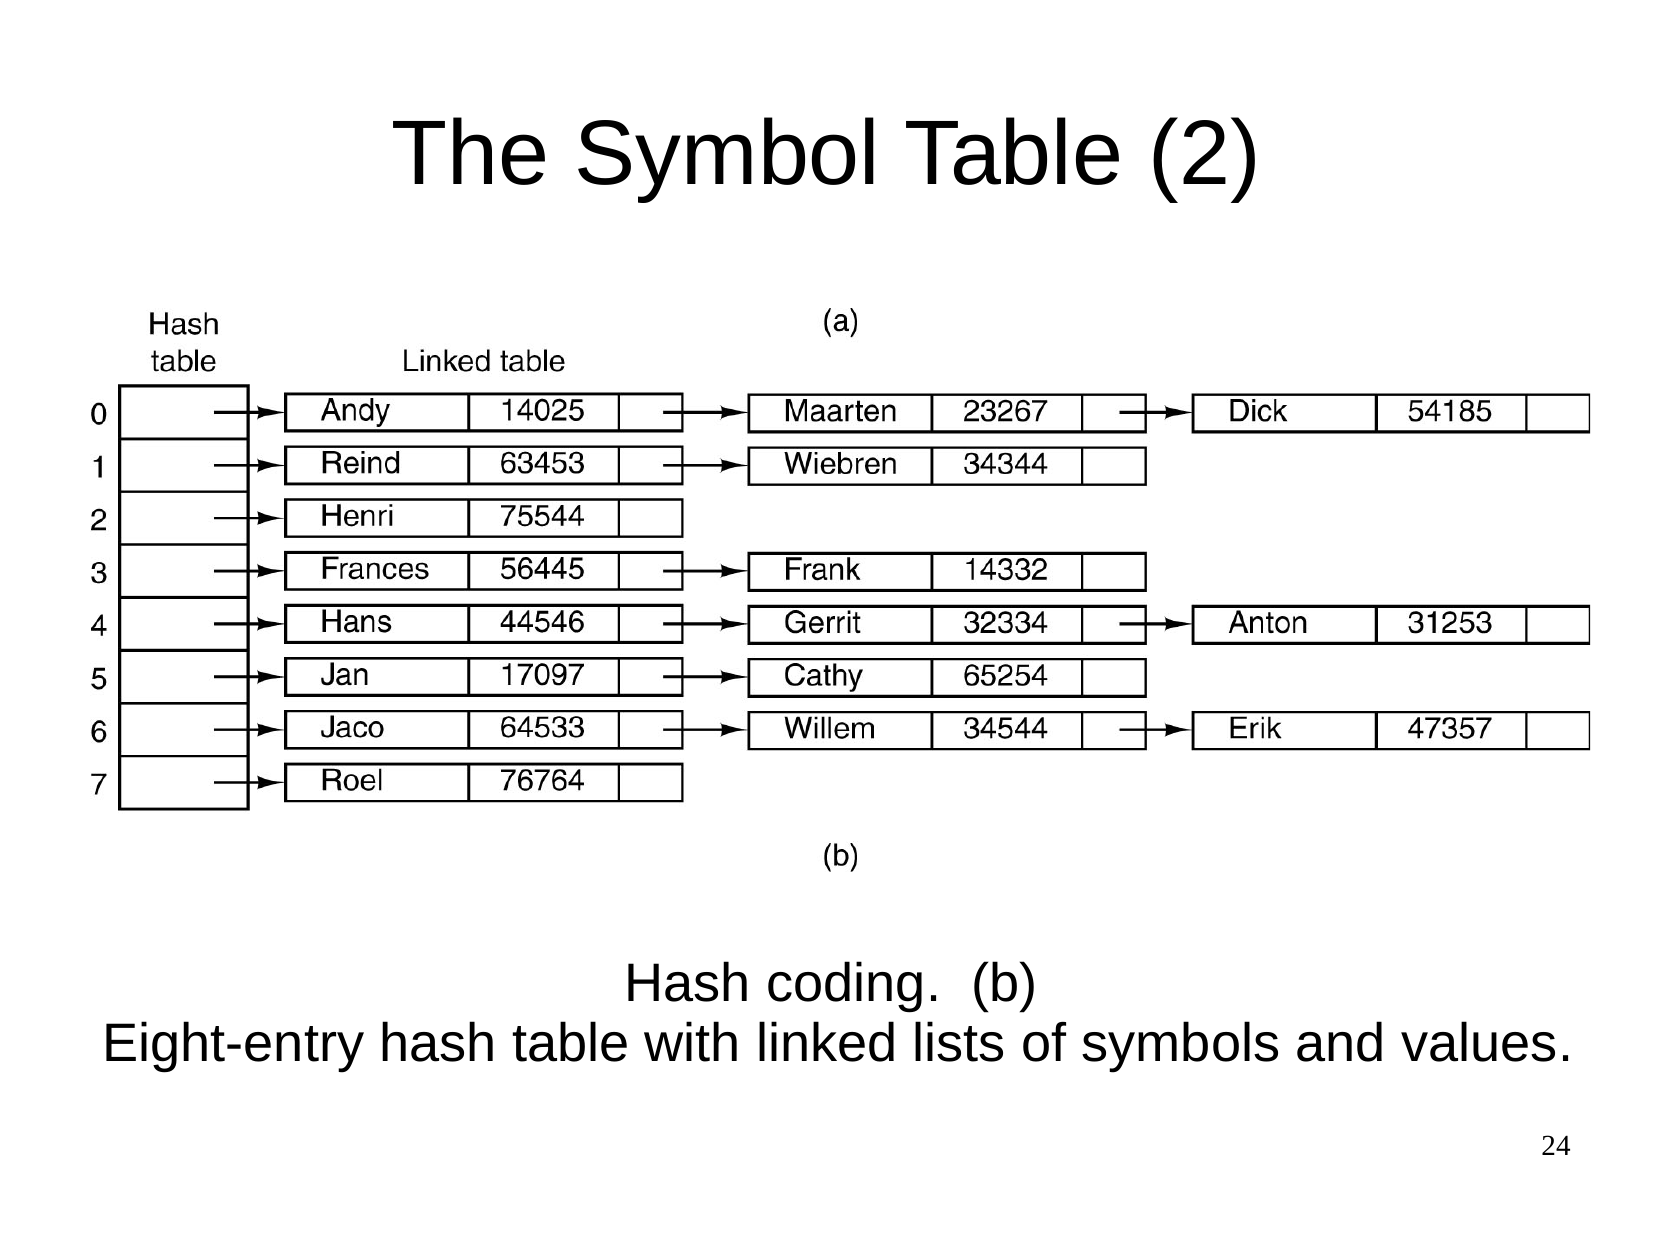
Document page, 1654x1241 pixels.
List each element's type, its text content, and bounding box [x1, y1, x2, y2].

picture [90, 285, 1591, 872]
title The Symbol Table (2) [82, 49, 1571, 257]
text_box Hash coding. (b) Eight-entry hash table with linked lists of symbols and values. [87, 945, 1591, 1082]
